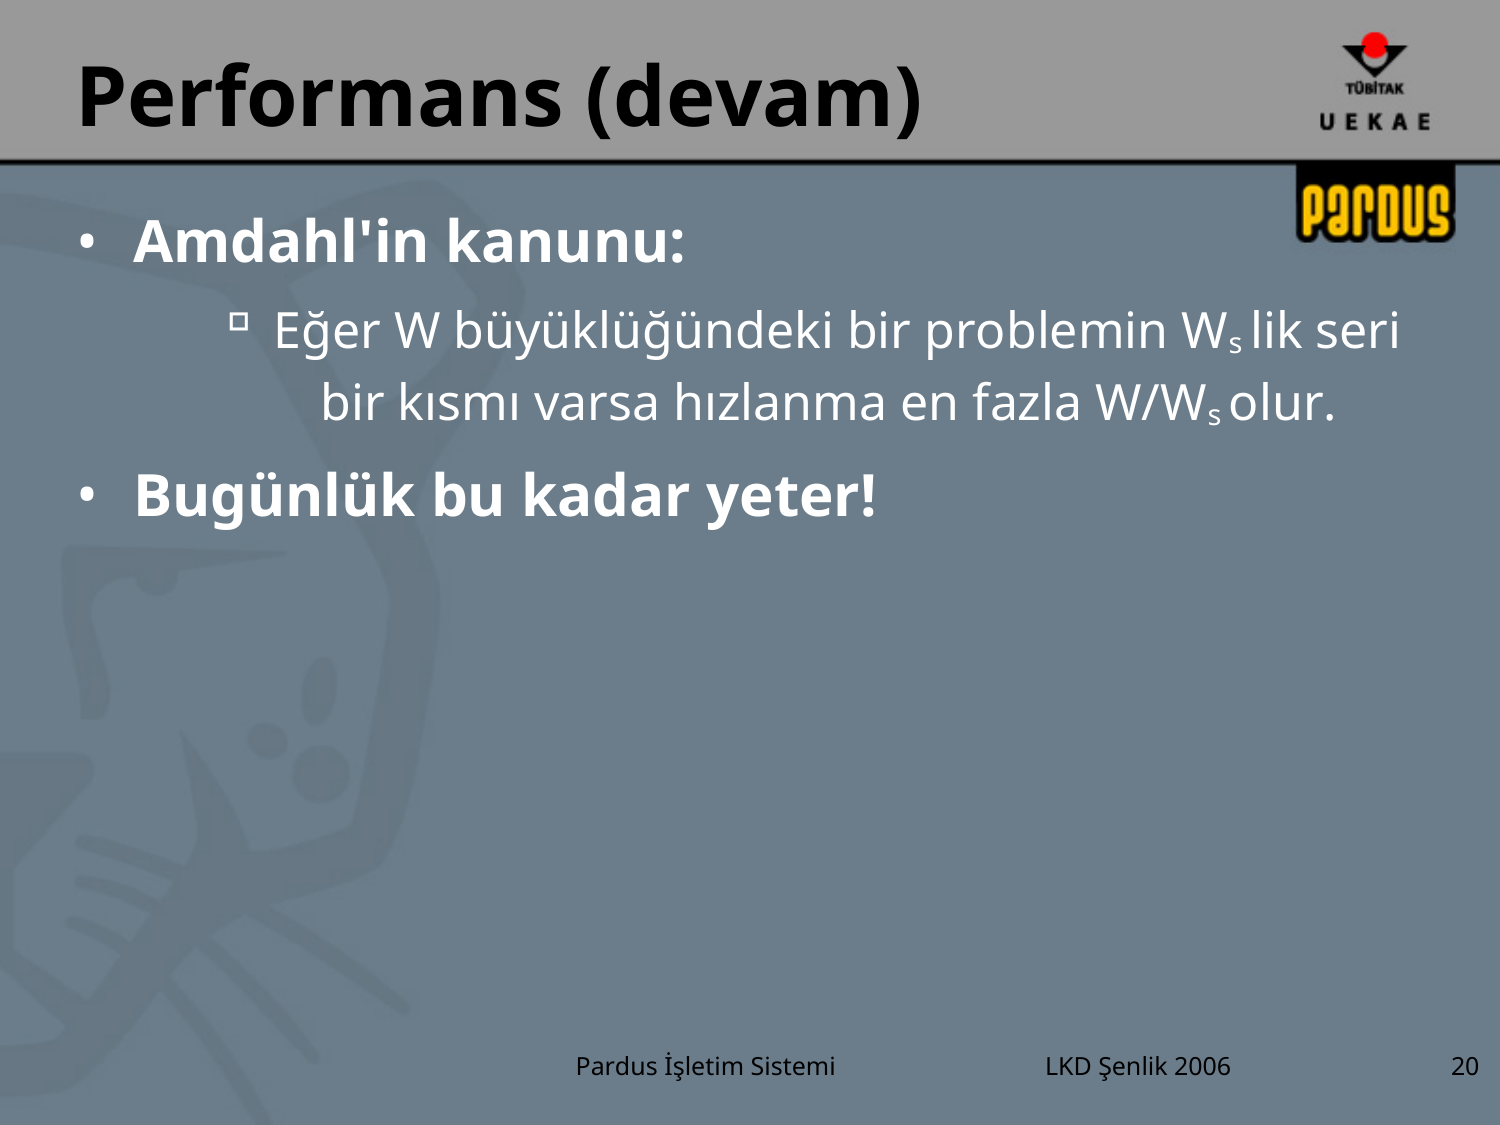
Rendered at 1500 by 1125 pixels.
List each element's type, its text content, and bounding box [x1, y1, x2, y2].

picture [0, 0, 1500, 1125]
list Amdahl'in kanunu: Eğer W büyüklüğündeki bir problemin Ws lik seri bir kısmı varsa hızlanma en fazla W/Ws olur. Bugünlük bu kadar yeter! [76, 196, 1447, 939]
title Performans (devam) [75, 0, 1282, 196]
